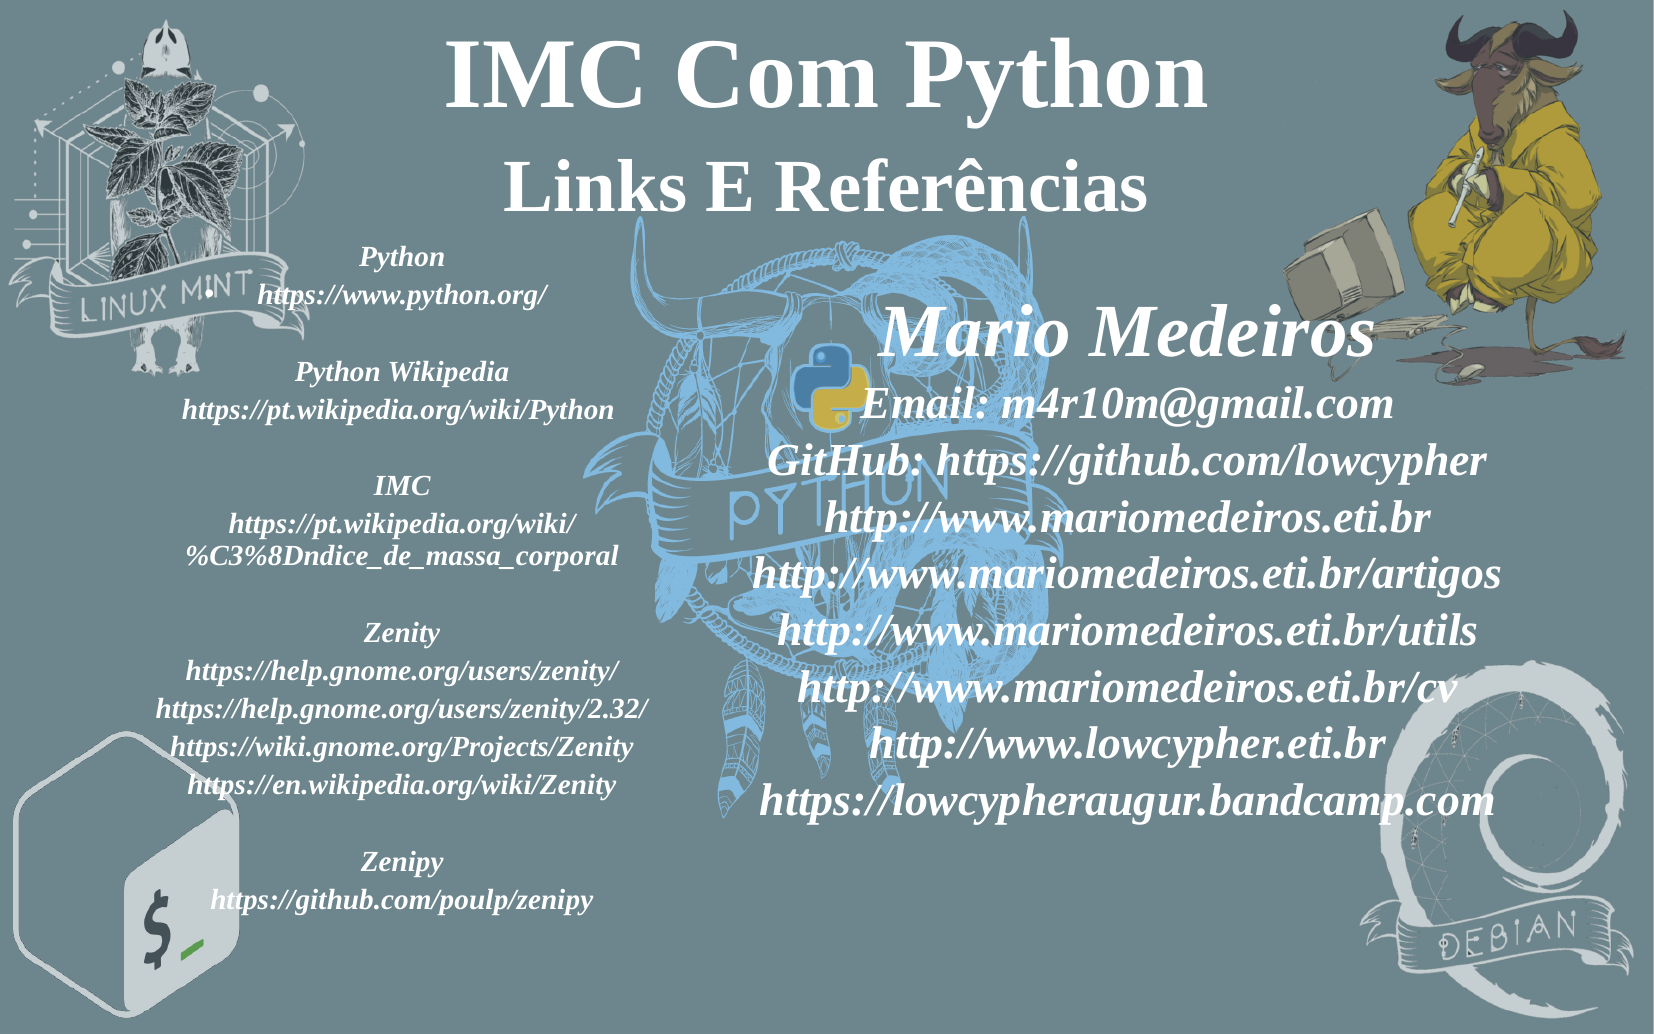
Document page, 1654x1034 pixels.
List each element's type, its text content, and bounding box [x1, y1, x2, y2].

title Links E Referências [82, 144, 1571, 228]
picture [0, 0, 1654, 1034]
list Python https://www.python.org/ Python Wikipedia https://pt.wikipedia.org/wiki/Python IMC https://pt.wikipedia.org/wiki/%C3%8Dndice_de_massa_corporal Zenity https://help.gnome.org/users/zenity/ https://help.gnome.org/users/zenity/2.32/ https://wiki.gnome.org/Projects/Zenity https://en.wikipedia.org/wiki/Zenity Zenipy https://github.com/poulp/zenipy [53, 240, 680, 980]
title IMC Com Python [82, 18, 1571, 130]
list Mario Medeiros Email: m4r10m@gmail.com GitHub: https://github.com/lowcypher http://www.mariomedeiros.eti.br http://www.mariomedeiros.eti.br/artigos http://www.mariomedeiros.eti.br/utils http://www.mariomedeiros.eti.br/cv http://www.lowcypher.eti.br https://lowcypheraugur.bandcamp.com [566, 289, 1619, 945]
